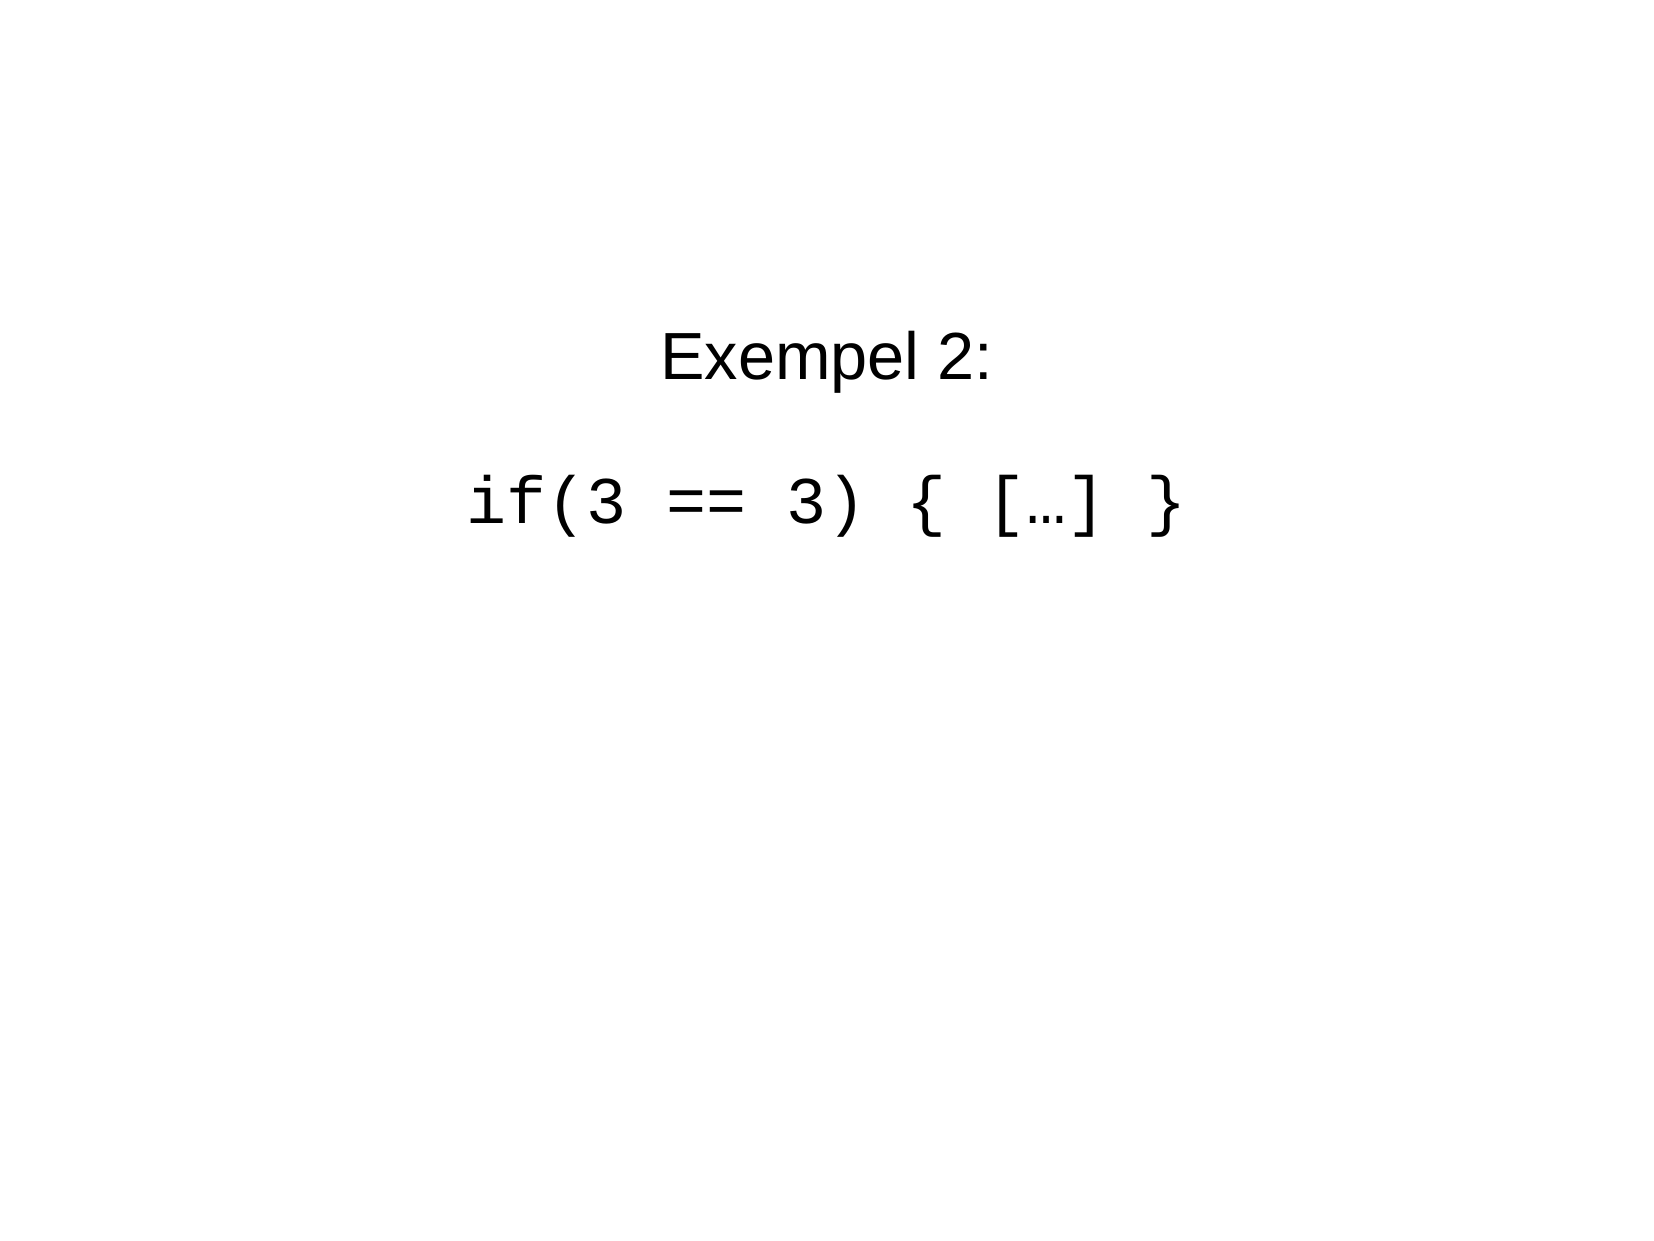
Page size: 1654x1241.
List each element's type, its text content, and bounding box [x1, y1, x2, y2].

subtitle Exempel 2: if(3 == 3) { […] } [283, 318, 1371, 1010]
